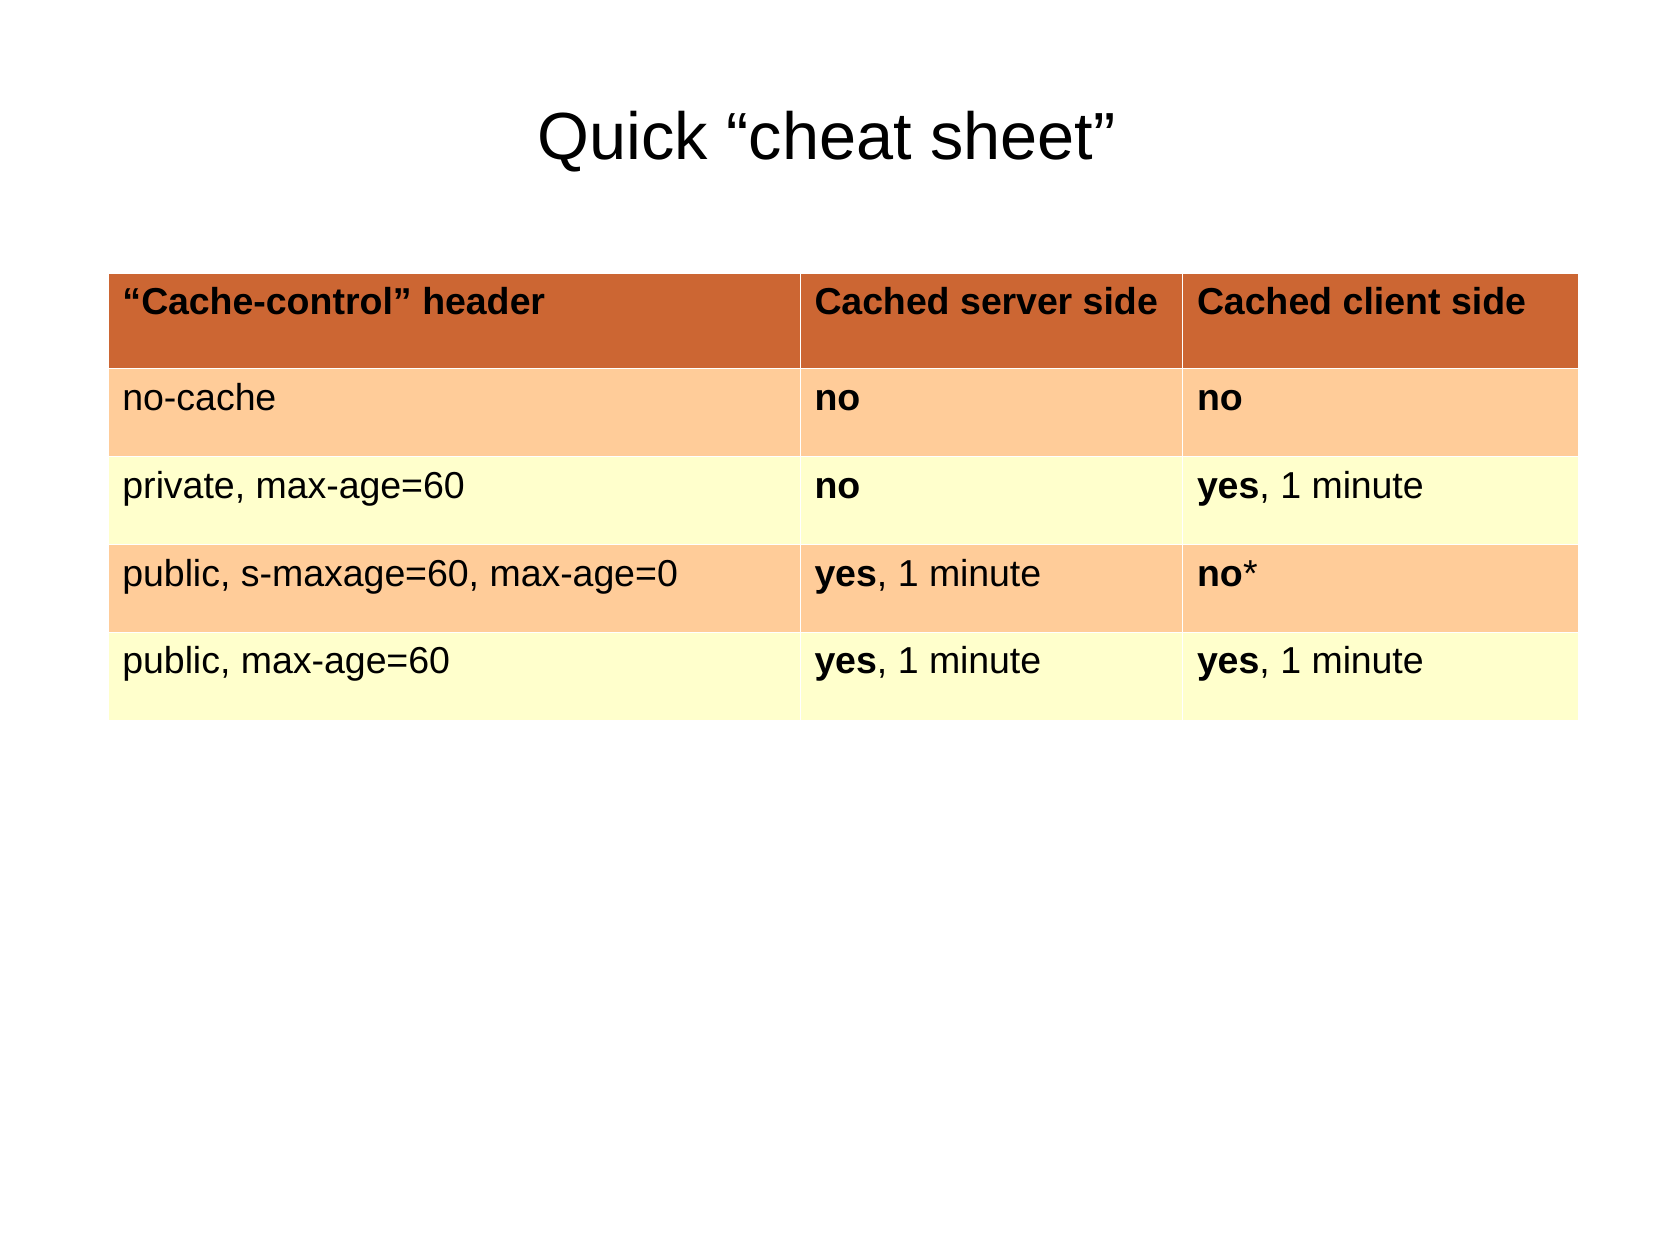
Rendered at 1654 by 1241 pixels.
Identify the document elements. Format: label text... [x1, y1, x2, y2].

table_cell private, max-age=60 [109, 457, 800, 544]
table_cell yes, 1 minute [1183, 633, 1578, 720]
table_cell yes, 1 minute [801, 633, 1182, 720]
table_cell no* [1183, 545, 1578, 632]
table_cell public, s-maxage=60, max-age=0 [109, 545, 800, 632]
subtitle Quick “cheat sheet” [82, 49, 1571, 225]
table_cell public, max-age=60 [109, 633, 800, 720]
table_header Cached server side [801, 274, 1182, 368]
table_cell yes, 1 minute [1183, 457, 1578, 544]
table_cell no [801, 369, 1182, 456]
table_cell no [1183, 369, 1578, 456]
table_header Cached client side [1183, 274, 1578, 368]
table_cell no-cache [109, 369, 800, 456]
table_header “Cache-control” header [109, 274, 800, 368]
table_cell yes, 1 minute [801, 545, 1182, 632]
table_cell no [801, 457, 1182, 544]
